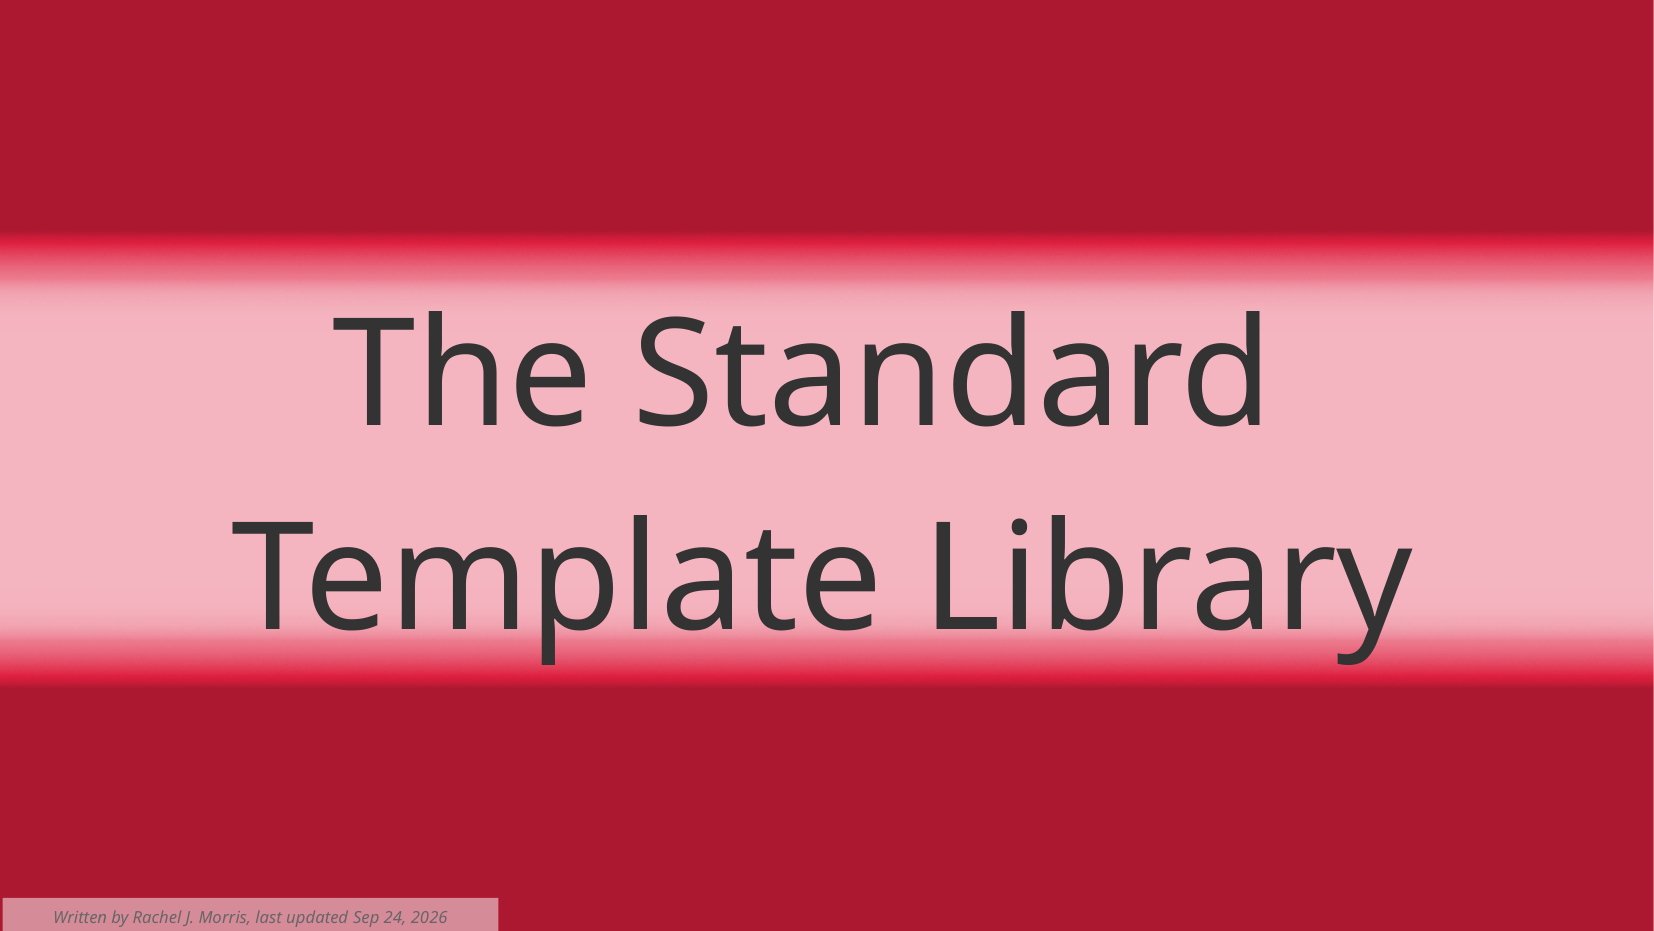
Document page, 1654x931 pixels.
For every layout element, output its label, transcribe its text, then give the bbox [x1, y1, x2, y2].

title The Standard Template Library [64, 60, 1582, 879]
text_box Written by Rachel J. Morris, last updated Aug 6, 2017 [2, 900, 499, 931]
picture [0, 0, 1654, 931]
